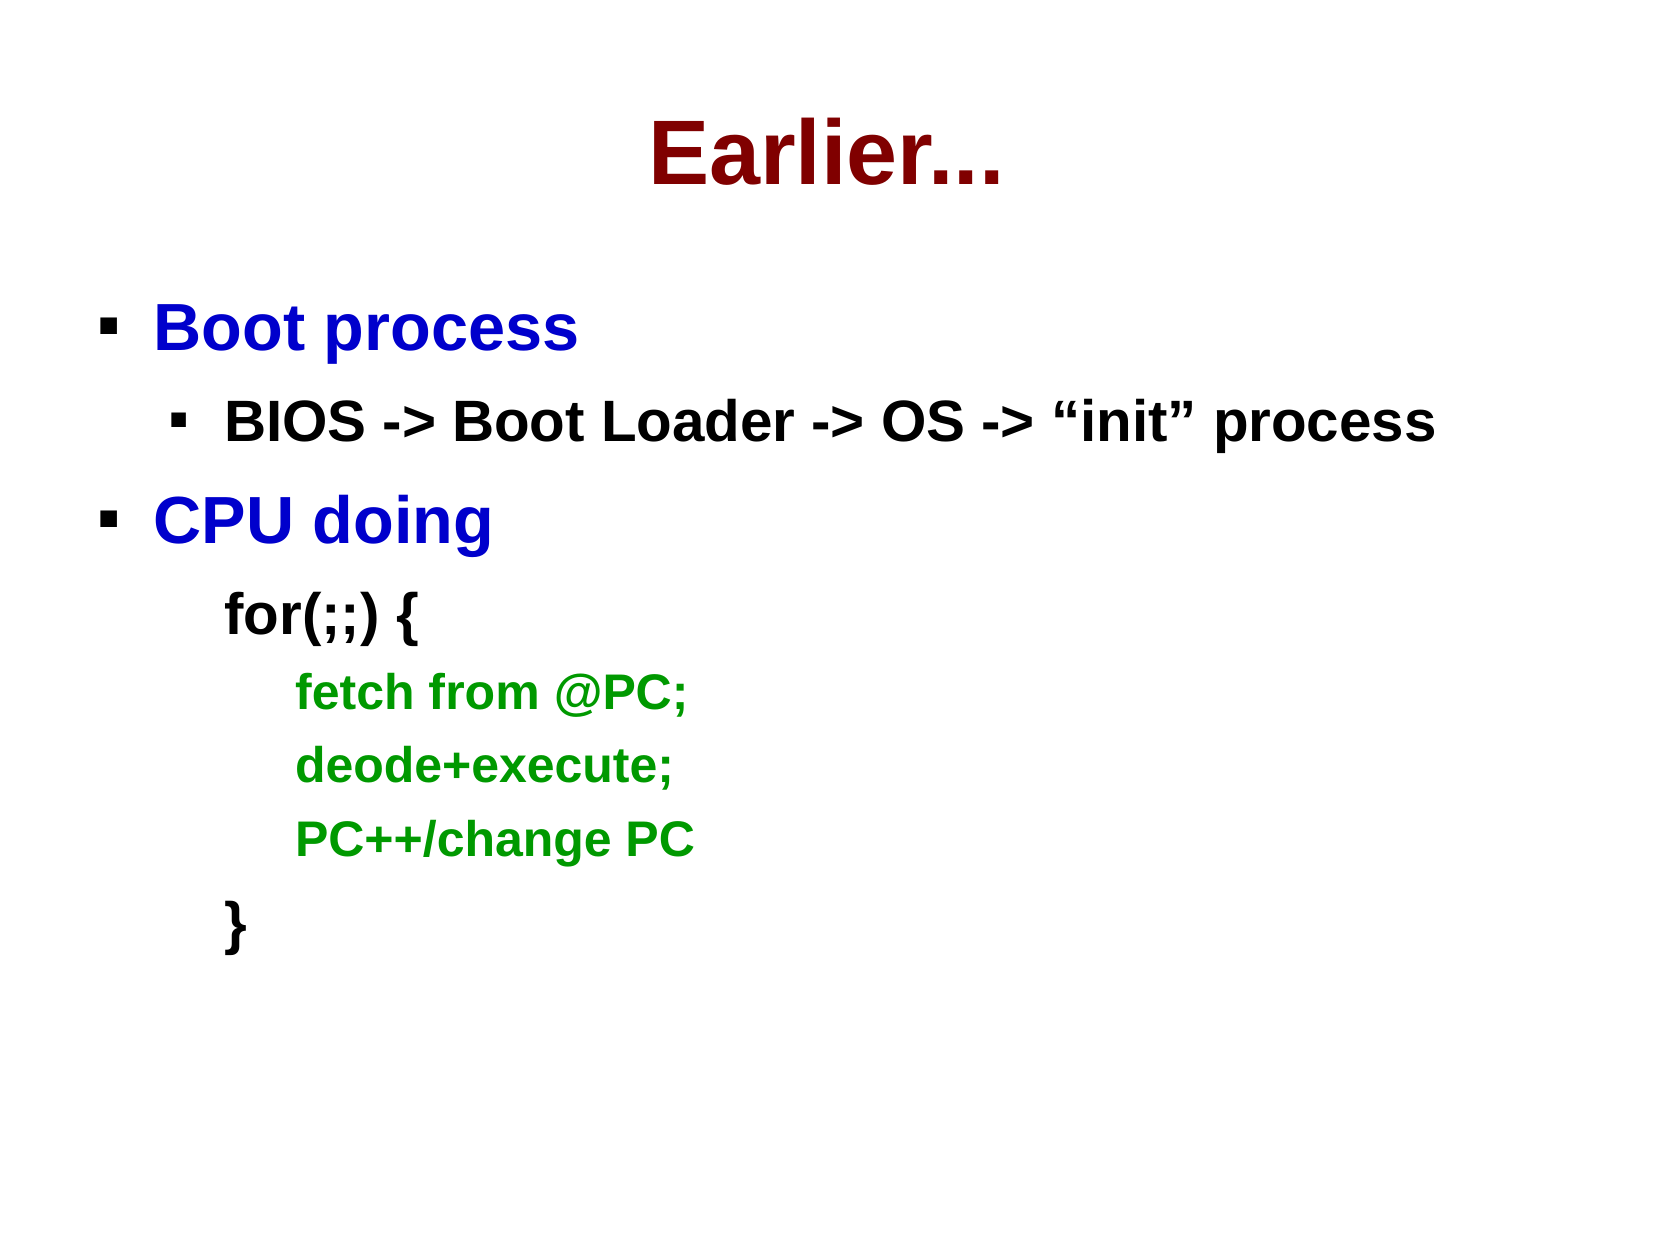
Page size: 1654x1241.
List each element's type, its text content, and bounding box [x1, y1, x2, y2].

list Boot process BIOS -> Boot Loader -> OS -> “init” process CPU doing for(;;) { fetch from @PC; deode+execute; PC++/change PC } [82, 290, 1571, 1010]
title Earlier... [82, 49, 1571, 257]
